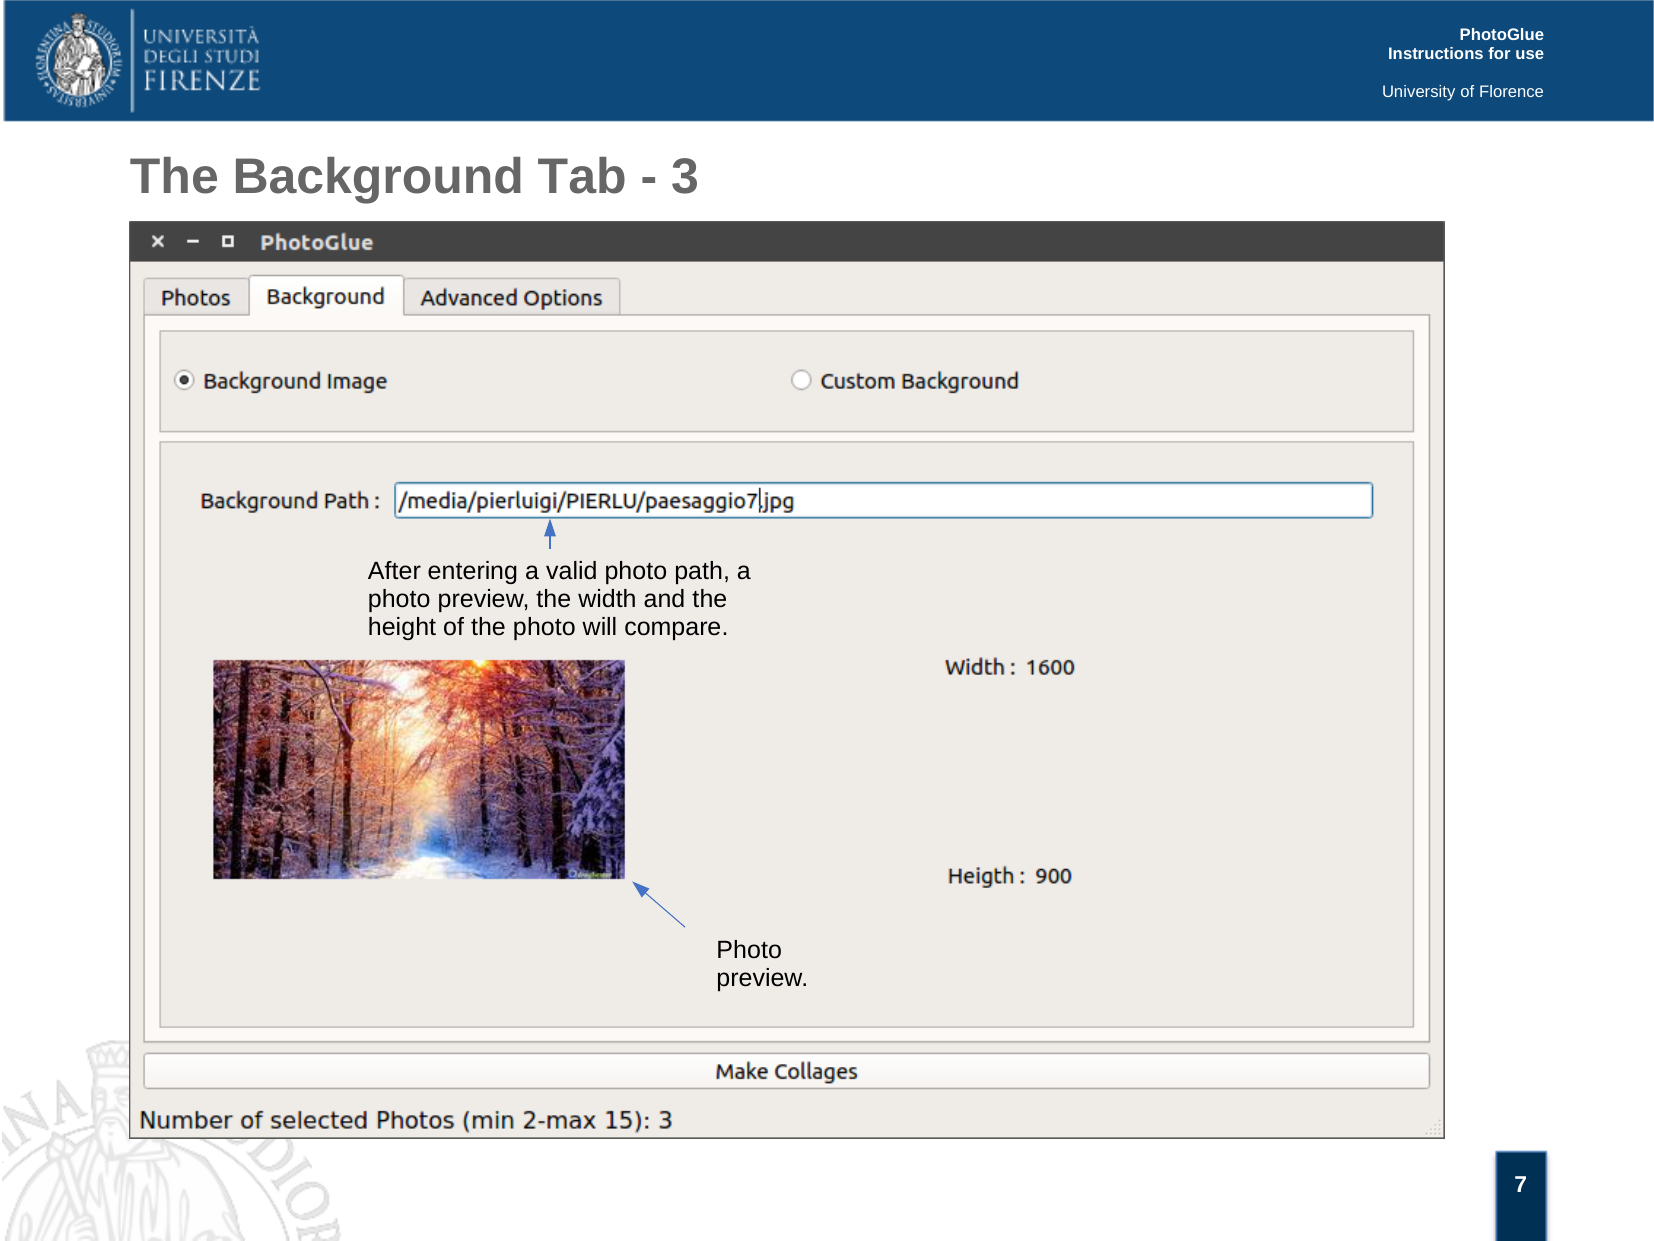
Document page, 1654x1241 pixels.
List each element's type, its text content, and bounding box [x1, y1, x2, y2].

text_box 7 [1505, 1160, 1536, 1208]
text_box After entering a valid photo path, a photo preview, the width and the height of the photo will compare. [352, 549, 795, 656]
text_box The Background Tab - 3 [129, 101, 993, 221]
picture [2, 0, 1654, 1241]
text_box Photo preview. [701, 928, 896, 1004]
text_box PhotoGlue Instructions for use University of Florence [685, 24, 1548, 102]
